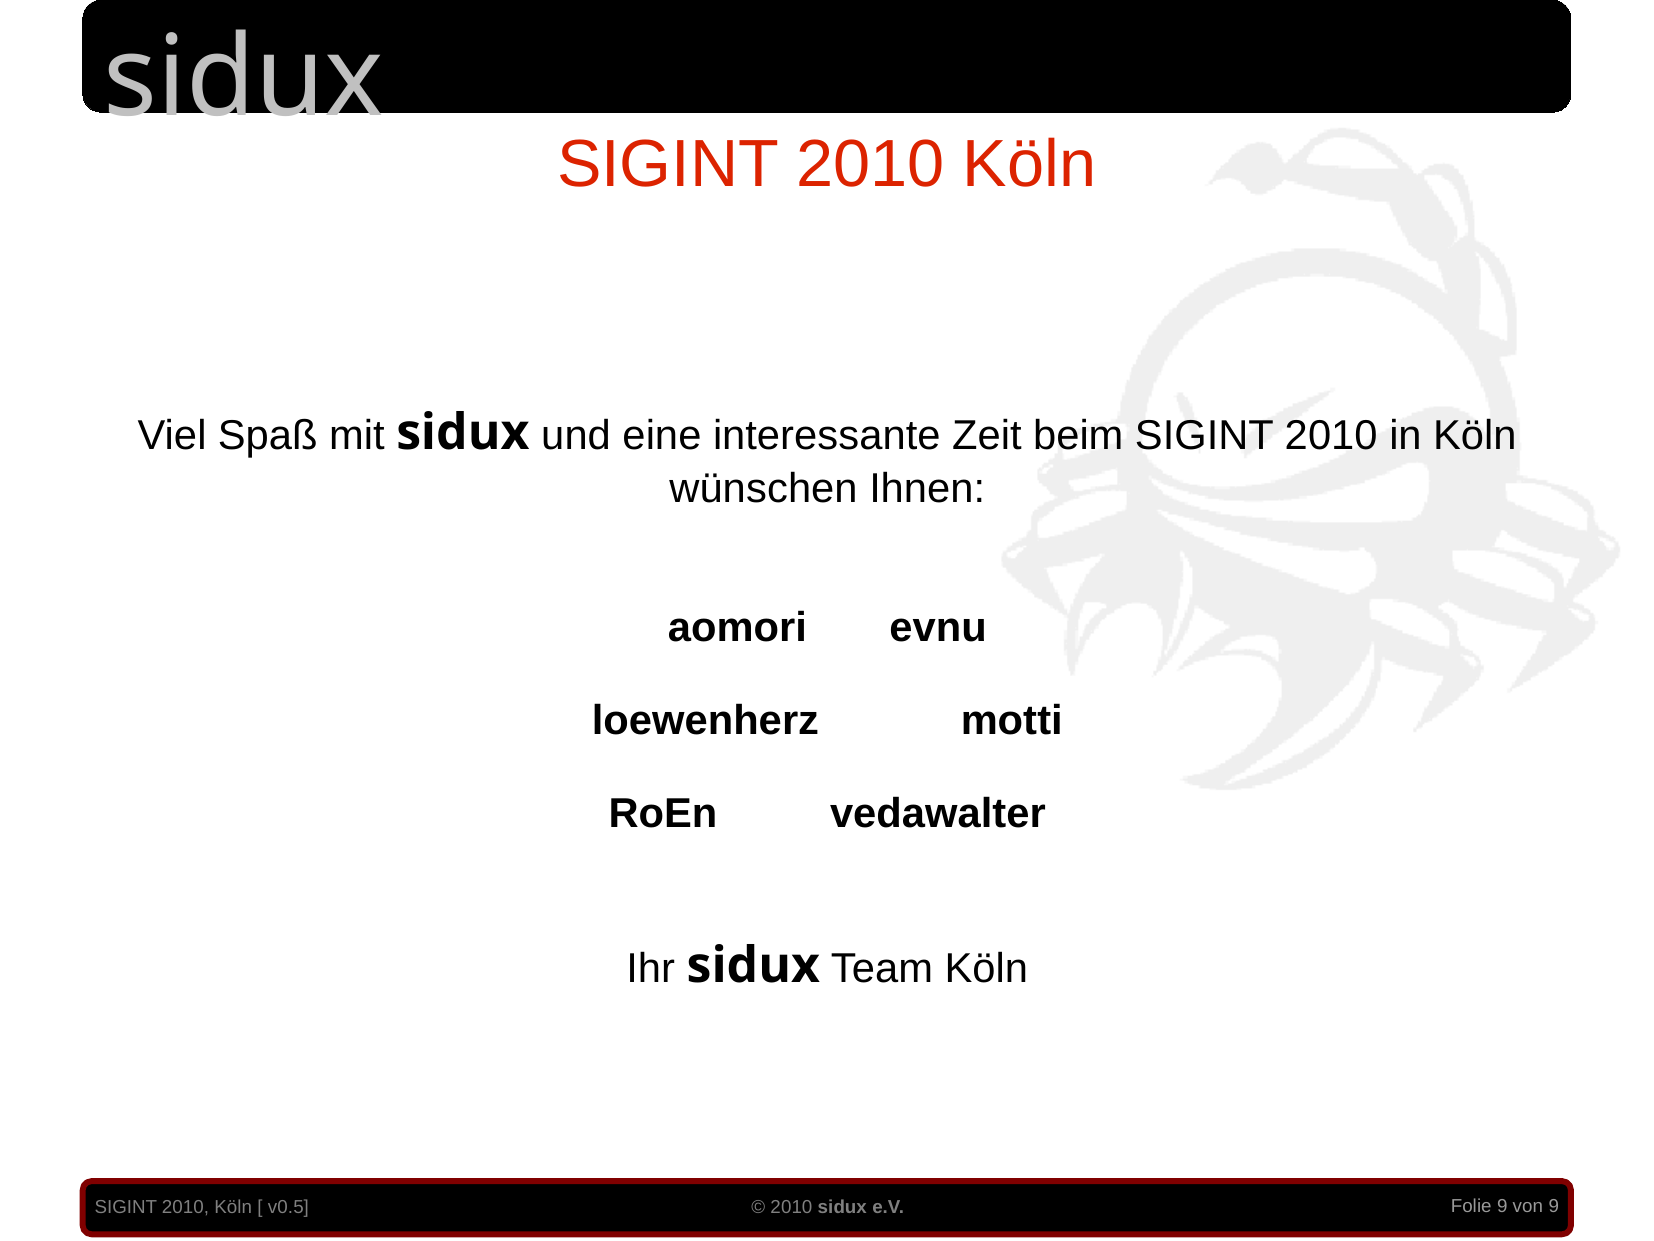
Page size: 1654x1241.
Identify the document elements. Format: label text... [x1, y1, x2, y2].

text_box Viel Spaß mit sidux und eine interessante Zeit beim SIGINT 2010 in Köln wünschen Ihnen: aomori evnu loewenherz motti RoEn vedawalter Ihr sidux Team Köln [82, 224, 1573, 1170]
text_box SIGINT 2010 Köln [88, 118, 1565, 208]
picture [997, 122, 1625, 798]
